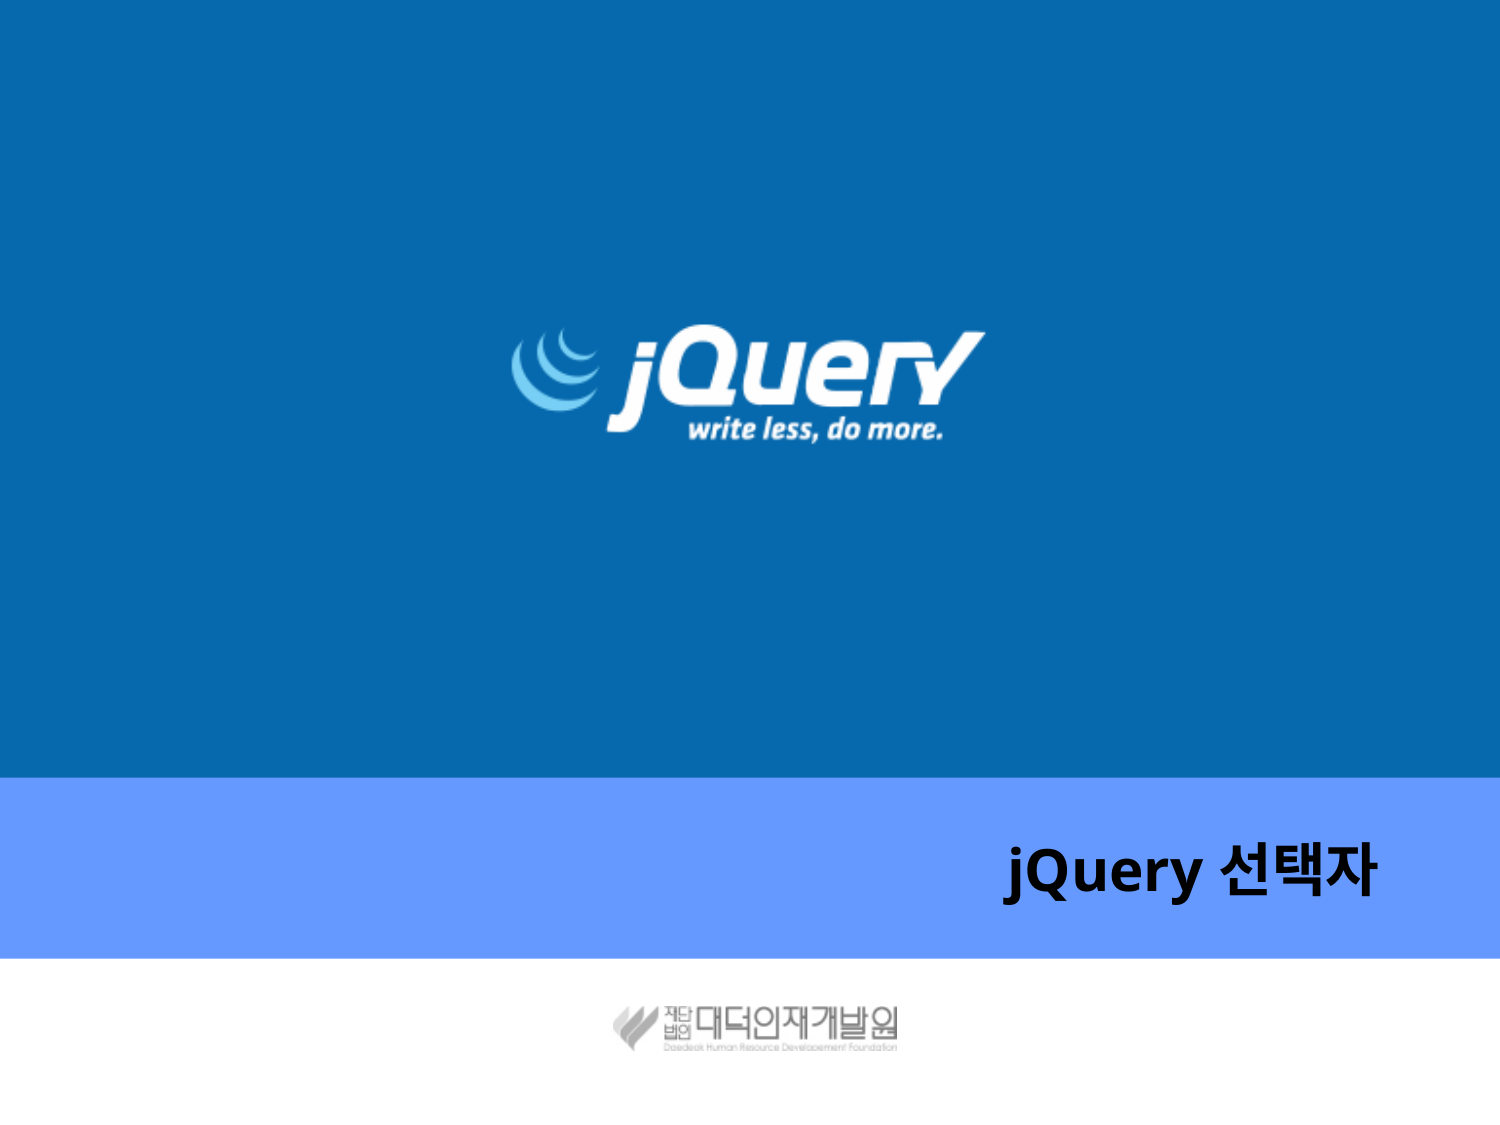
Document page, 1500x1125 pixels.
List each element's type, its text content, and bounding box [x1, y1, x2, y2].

text_box jQuery 선택자 [910, 825, 1394, 911]
picture [613, 1006, 897, 1051]
picture [0, 0, 1500, 777]
